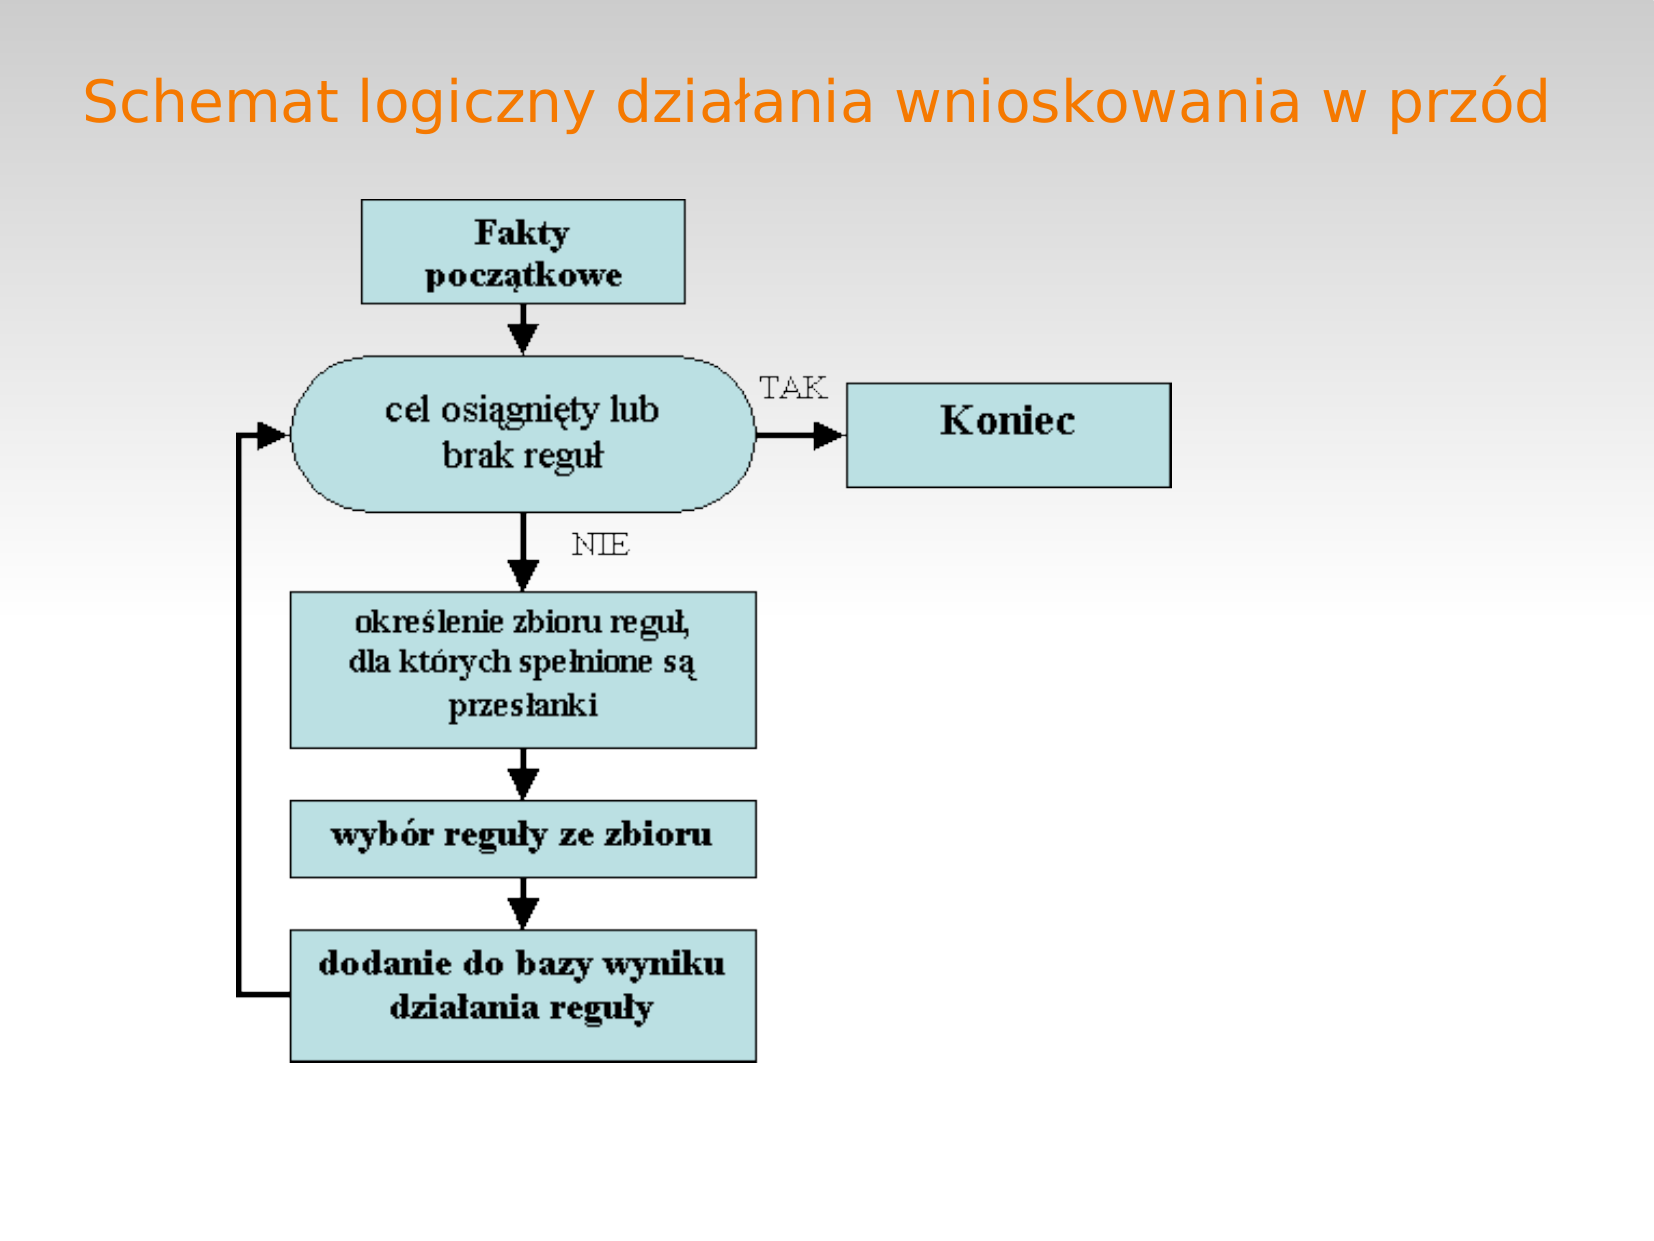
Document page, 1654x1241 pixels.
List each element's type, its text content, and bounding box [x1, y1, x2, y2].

picture [236, 199, 1172, 1063]
title Schemat logiczny działania wnioskowania w przód [82, 56, 1571, 148]
